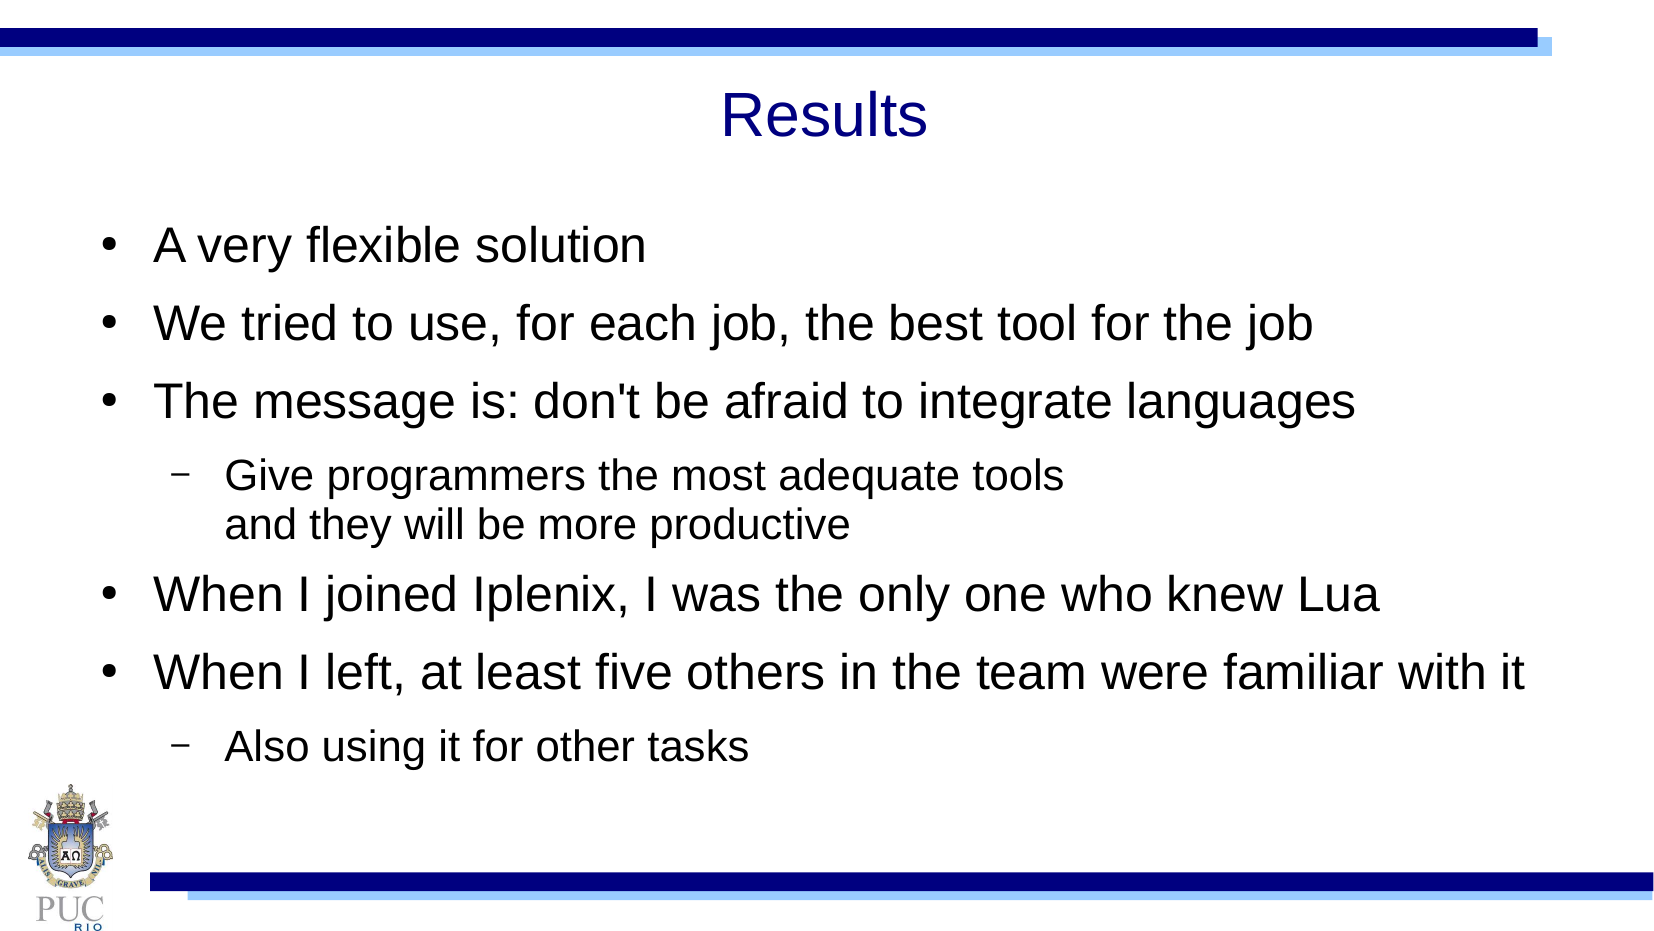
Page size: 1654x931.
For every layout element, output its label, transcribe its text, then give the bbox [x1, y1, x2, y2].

list A very flexible solution We tried to use, for each job, the best tool for the job The message is: don't be afraid to integrate languages Give programmers the most adequate tools and they will be more productive When I joined Iplenix, I was the only one who knew Lua When I left, at least five others in the team were familiar with it Also using it for other tasks [82, 217, 1571, 771]
title Results [37, 37, 1613, 193]
picture [28, 784, 113, 931]
